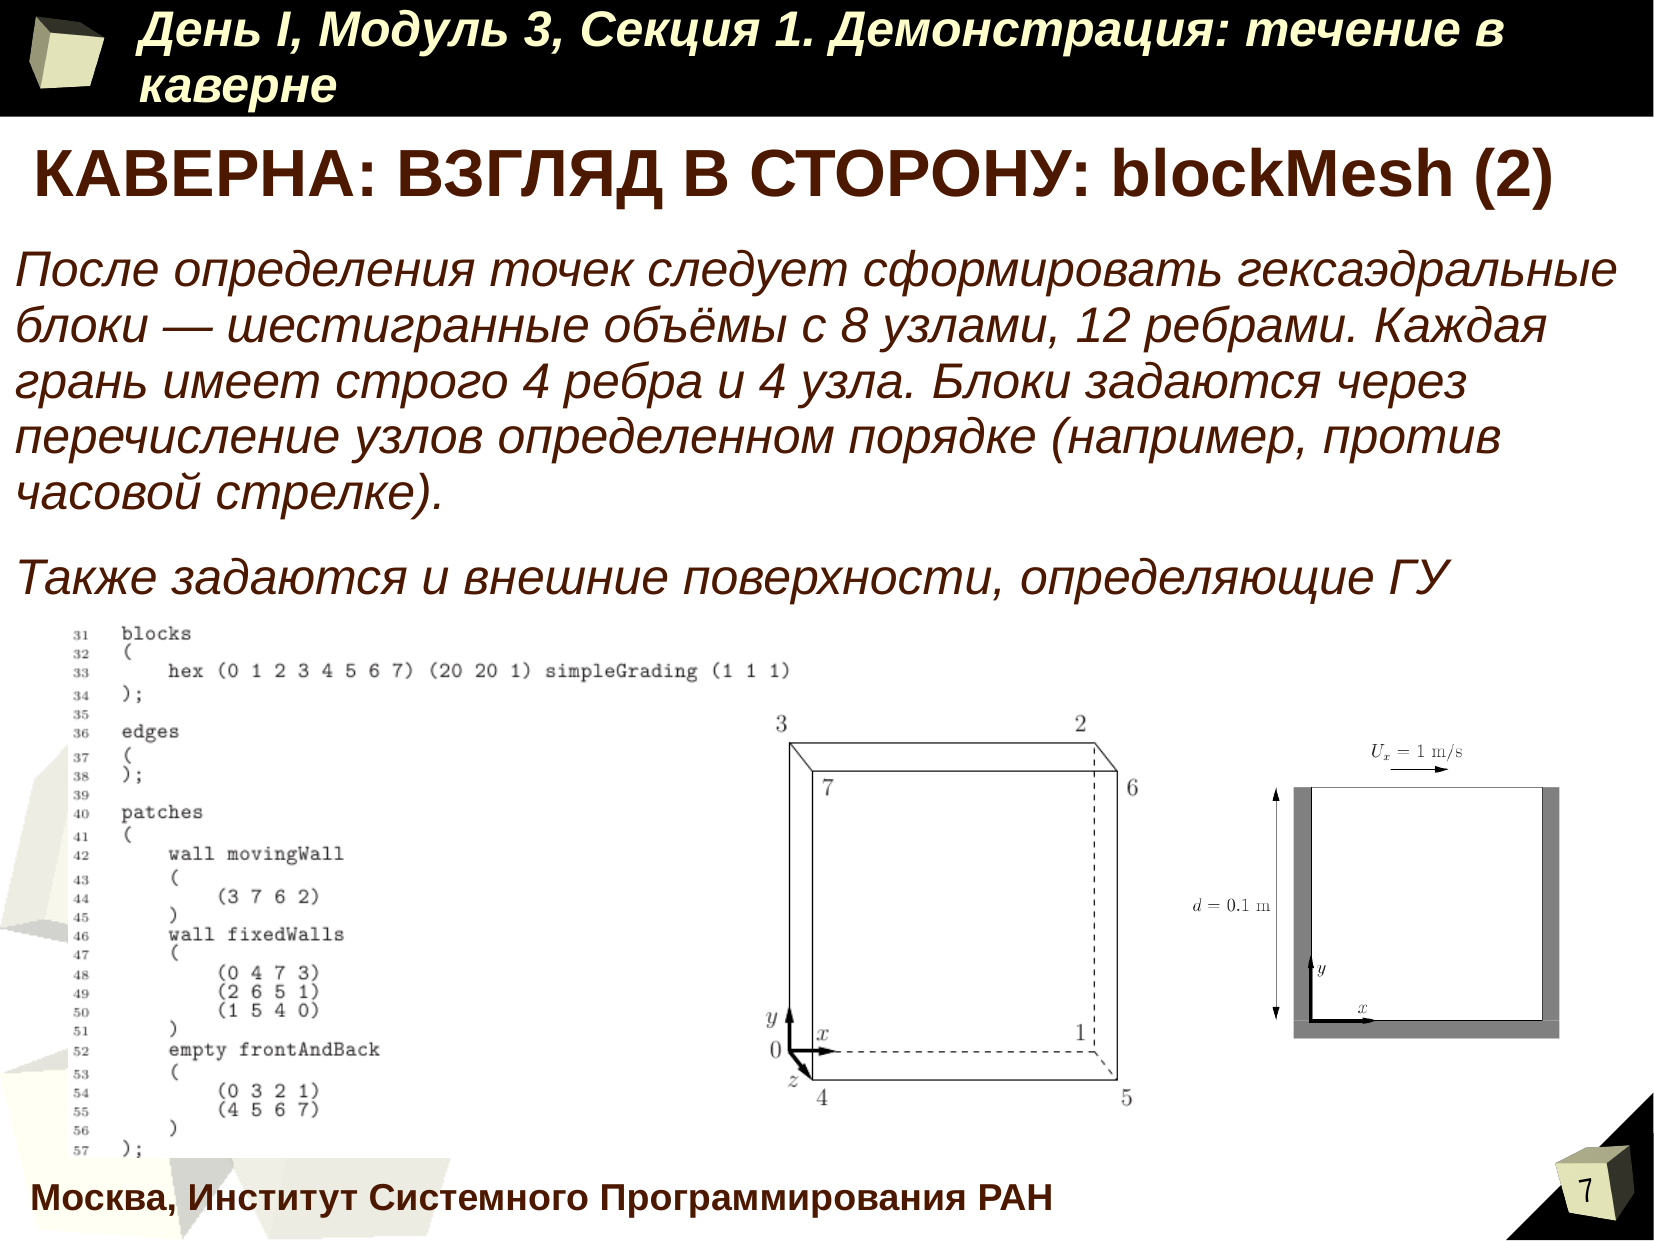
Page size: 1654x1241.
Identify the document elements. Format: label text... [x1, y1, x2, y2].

picture [0, 624, 1164, 1241]
text_box КАВЕРНА: ВЗГЛЯД В СТОРОНУ: blockMesh (2) [18, 128, 1619, 219]
text_box После определения точек следует сформировать гексаэдральные блоки — шестигранные объёмы с 8 узлами, 12 ребрами. Каждая грань имеет строго 4 ребра и 4 узла. Блоки задаются через перечисление узлов определенном порядке (например, против часовой стрелке). Также задаются и внешние поверхности, определяющие ГУ [0, 233, 1654, 613]
picture [464, 1193, 472, 1198]
picture [1173, 744, 1565, 1043]
